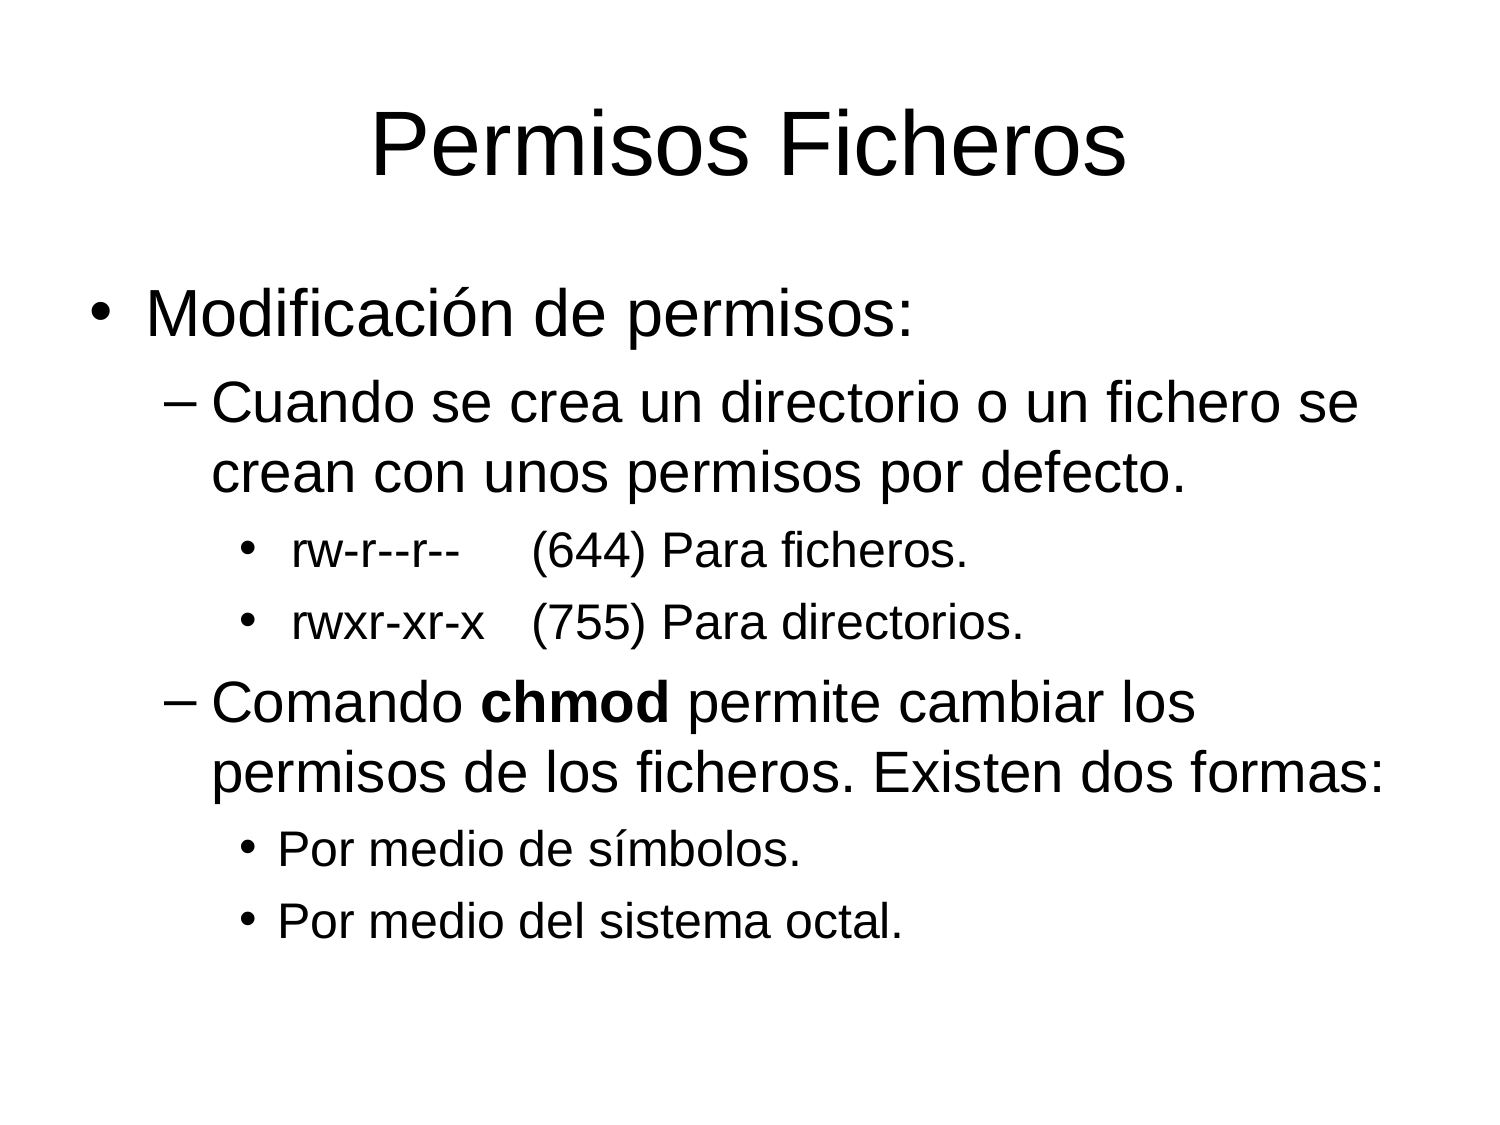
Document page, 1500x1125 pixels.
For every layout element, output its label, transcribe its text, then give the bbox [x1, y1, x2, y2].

list Modificación de permisos: Cuando se crea un directorio o un fichero se crean con unos permisos por defecto. rw-r--r-- (644) Para ficheros. rwxr-xr-x (755) Para directorios. Comando chmod permite cambiar los permisos de los ficheros. Existen dos formas: Por medio de símbolos. Por medio del sistema octal. [75, 262, 1426, 1005]
title Permisos Ficheros [75, 45, 1426, 233]
